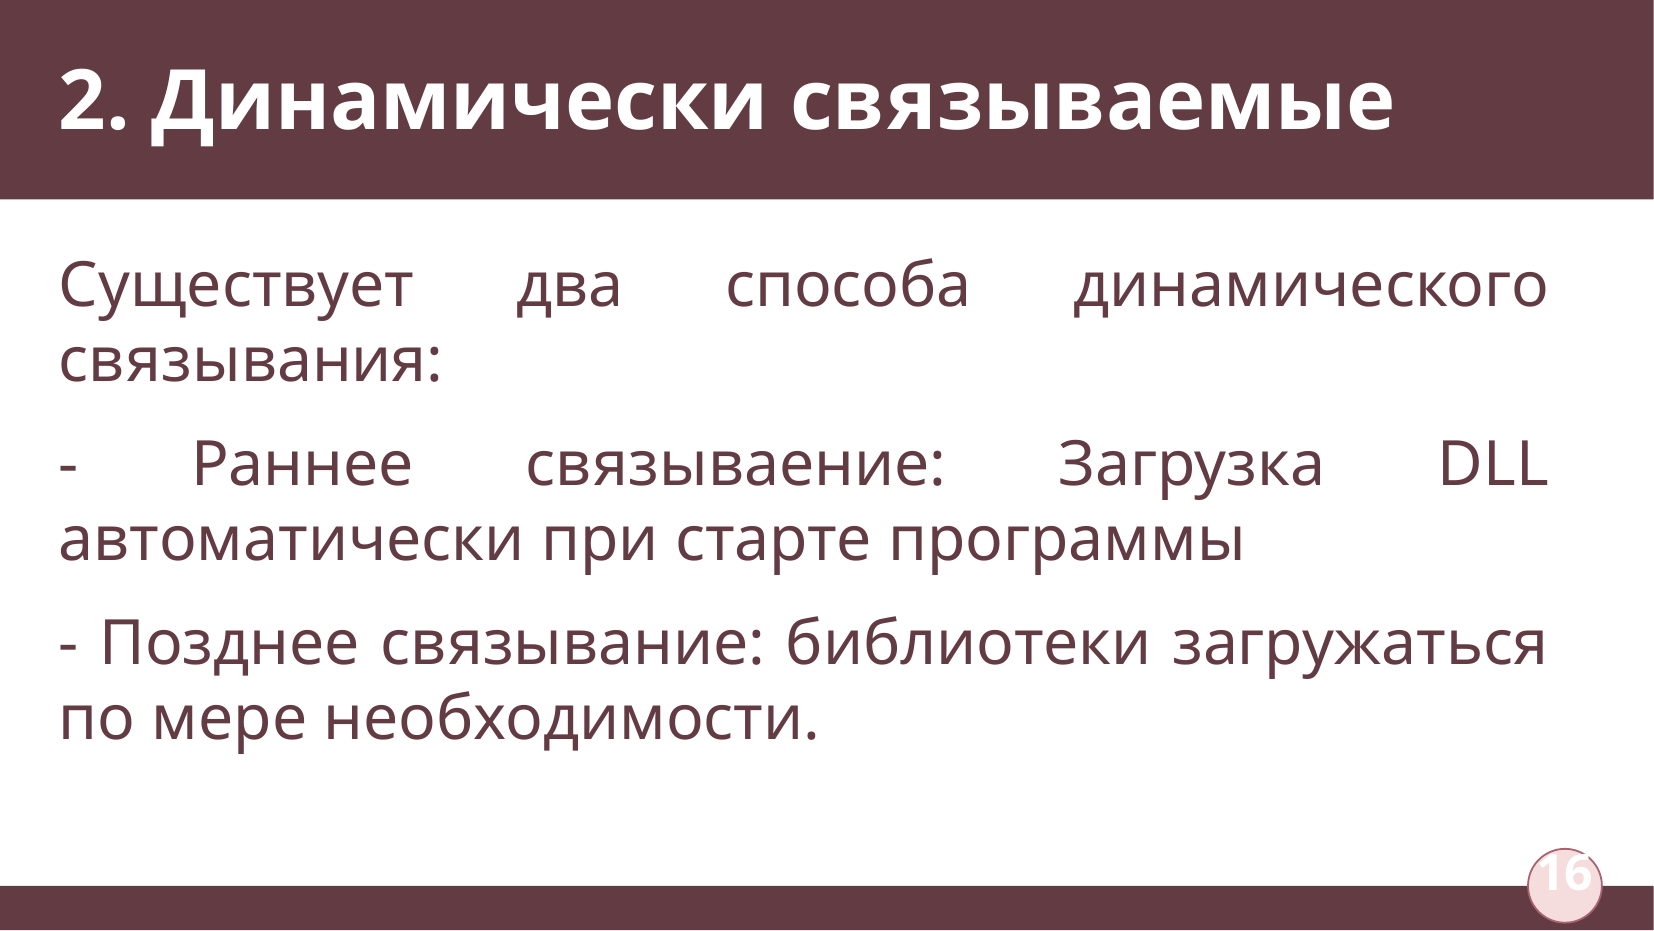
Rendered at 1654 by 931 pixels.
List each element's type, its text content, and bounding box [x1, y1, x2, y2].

list Существует два способа динамического связывания: - Раннее связываение: Загрузка DLL автоматически при старте программы - Позднее связывание: библиотеки загружаться по мере необходимости. [59, 243, 1595, 694]
title 2. Динамически связываемые [59, 37, 1595, 155]
